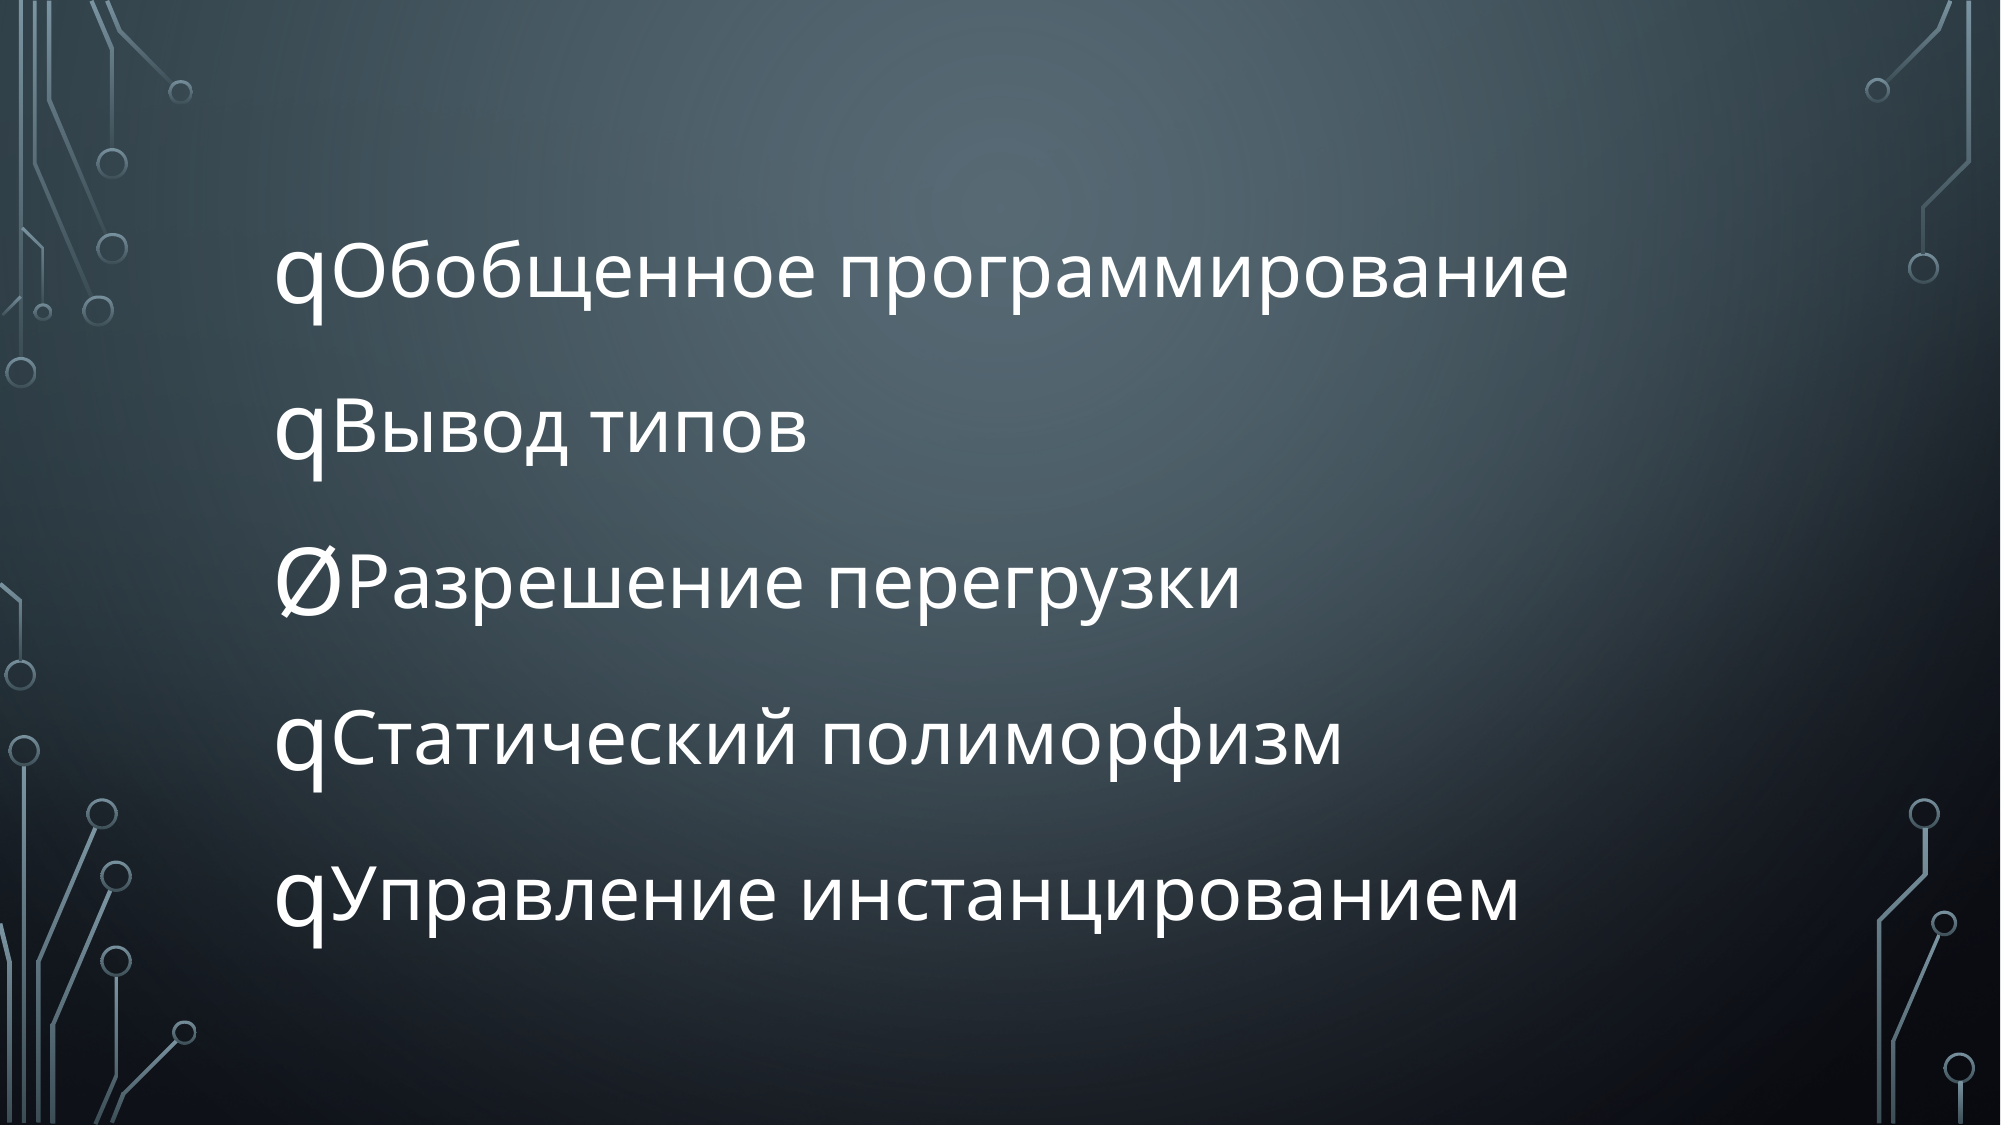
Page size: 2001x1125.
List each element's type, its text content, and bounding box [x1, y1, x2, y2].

list Обобщенное программирование Вывод типов Разрешение перегрузки Статический полиморфизм Управление инстанцированием [257, 169, 1781, 948]
